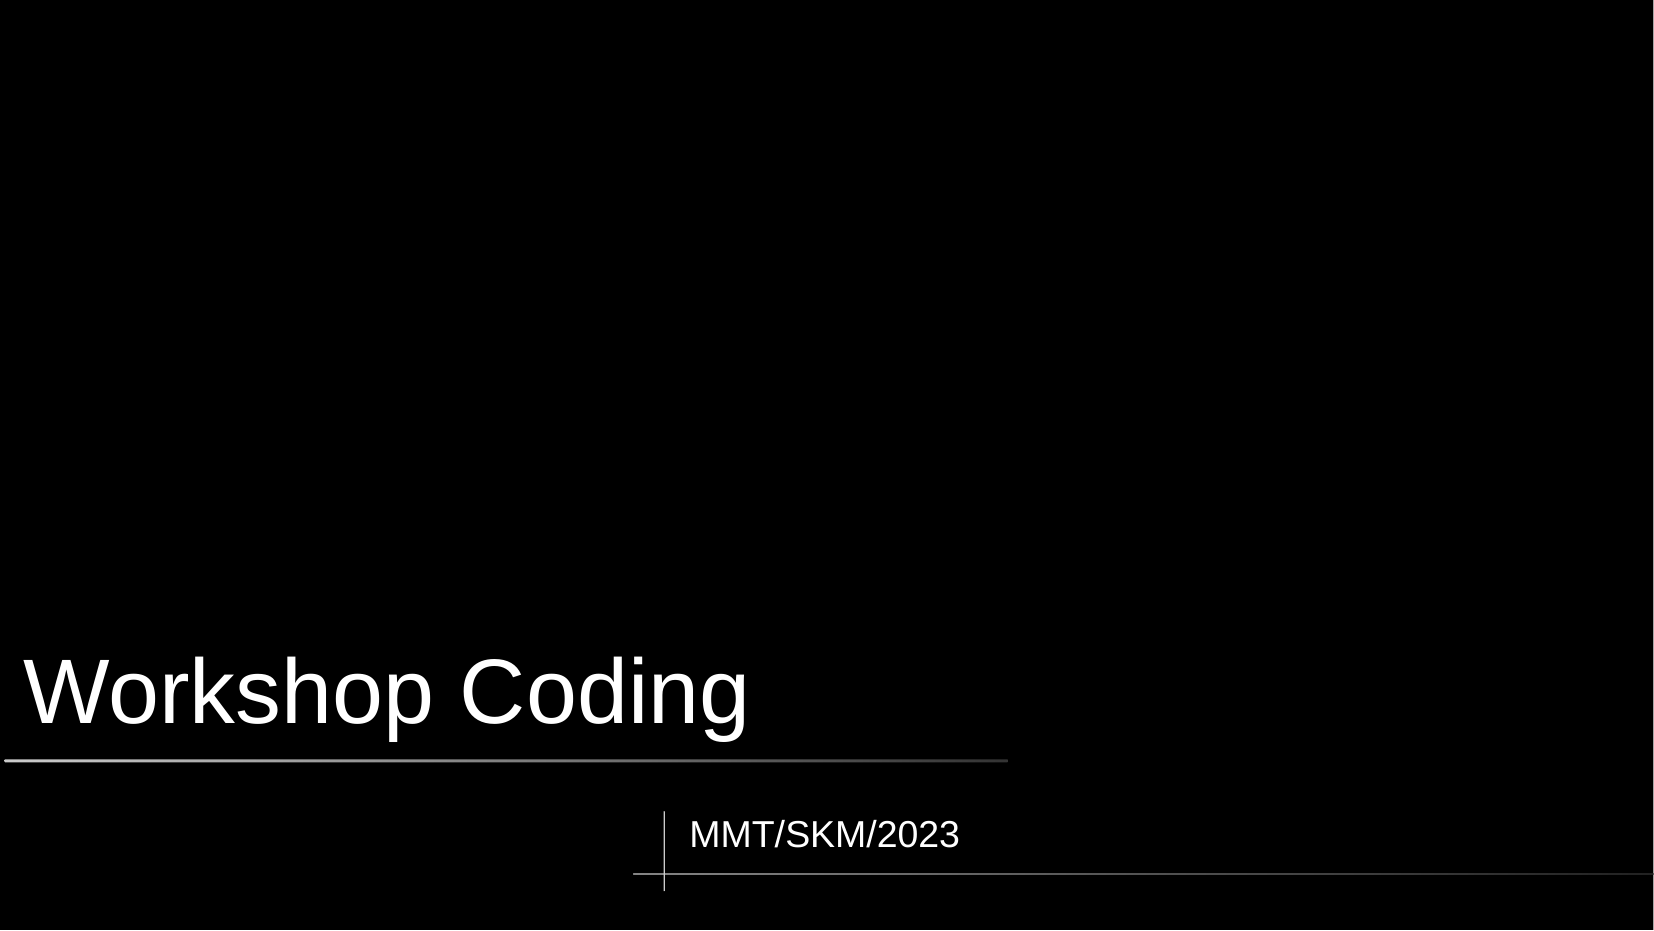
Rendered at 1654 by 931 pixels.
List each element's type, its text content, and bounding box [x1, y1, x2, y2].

text_box MMT/SKM/2023 [674, 805, 976, 863]
title Workshop Coding [23, 637, 1501, 746]
